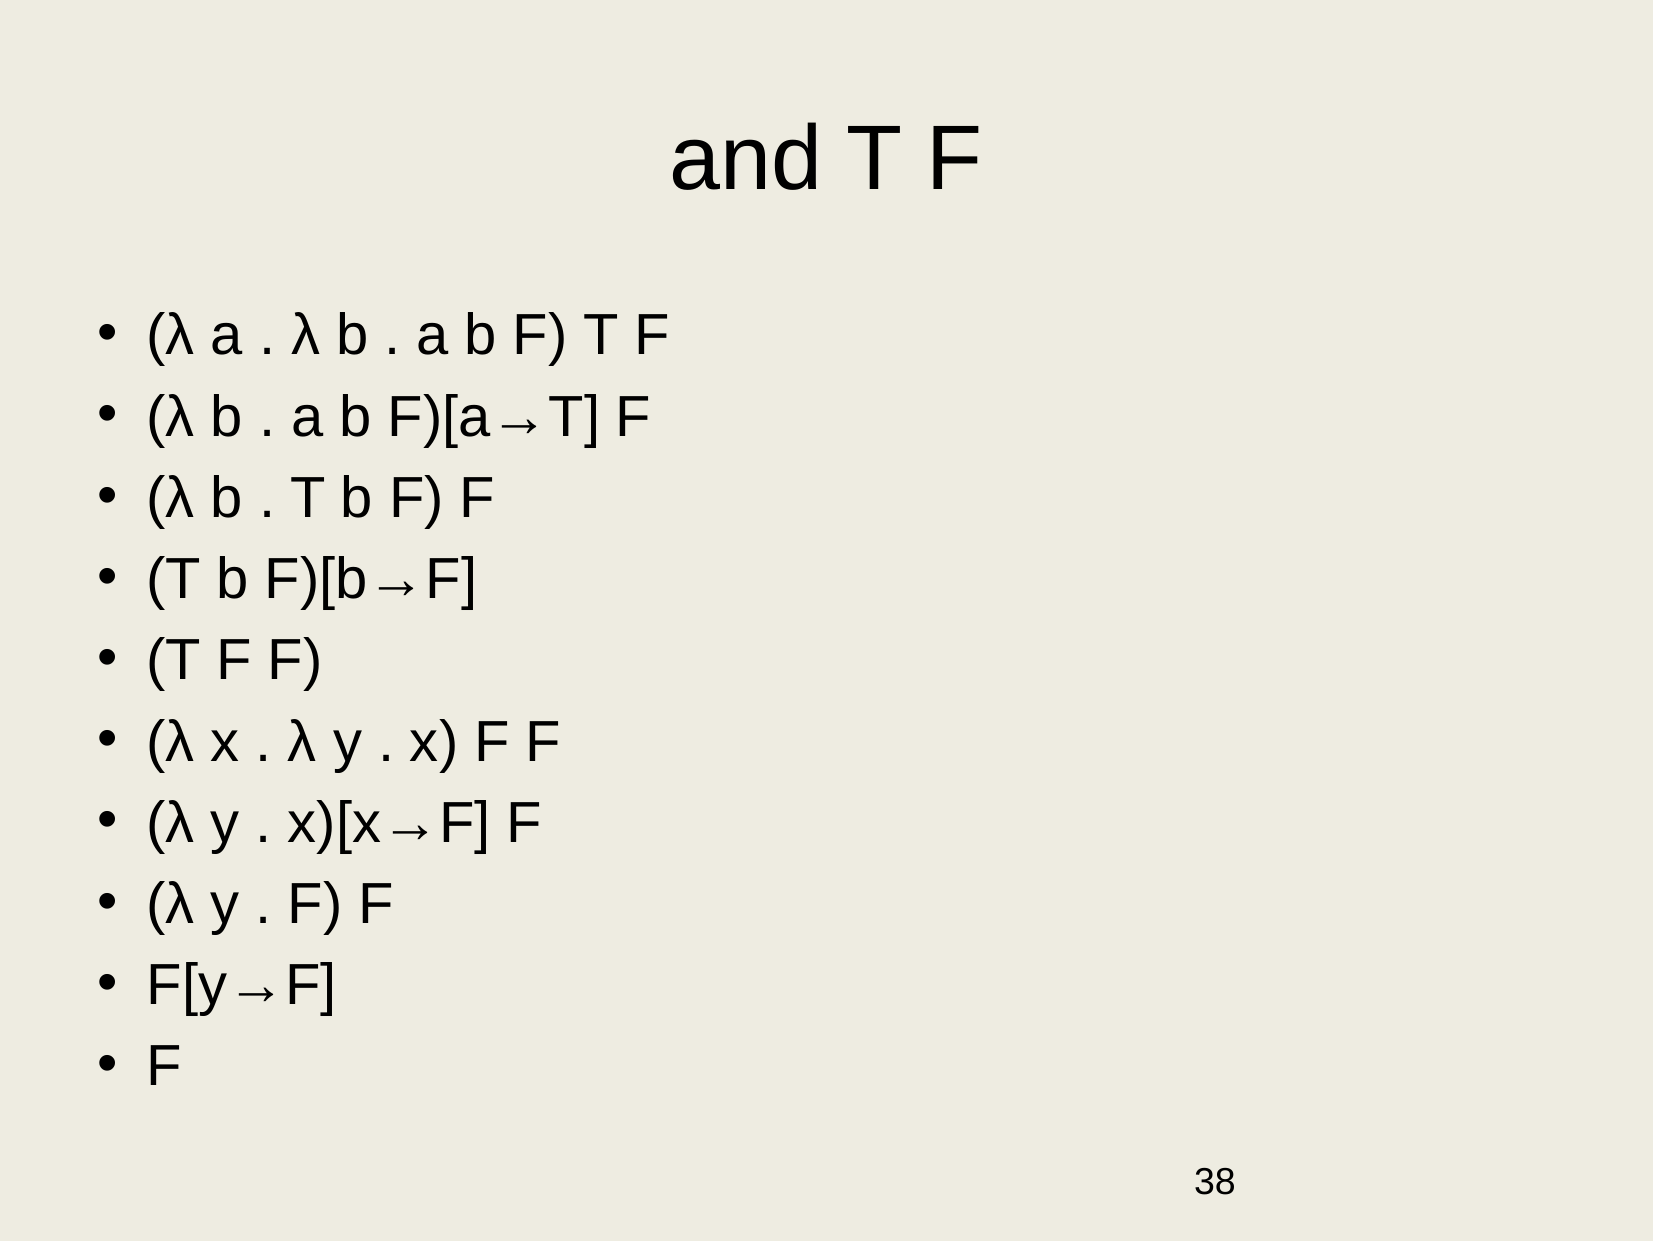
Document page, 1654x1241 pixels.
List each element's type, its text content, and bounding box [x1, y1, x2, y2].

title and T F [82, 49, 1571, 257]
slide_number <number> [1179, 1149, 1565, 1216]
list (λ a . λ b . a b F) T F (λ b . a b F)[a→T] F (λ b . T b F) F (T b F)[b→F] (T F F) (λ x . λ y . x) F F (λ y . x)[x→F] F (λ y . F) F F[y→F] F [82, 289, 1571, 1109]
